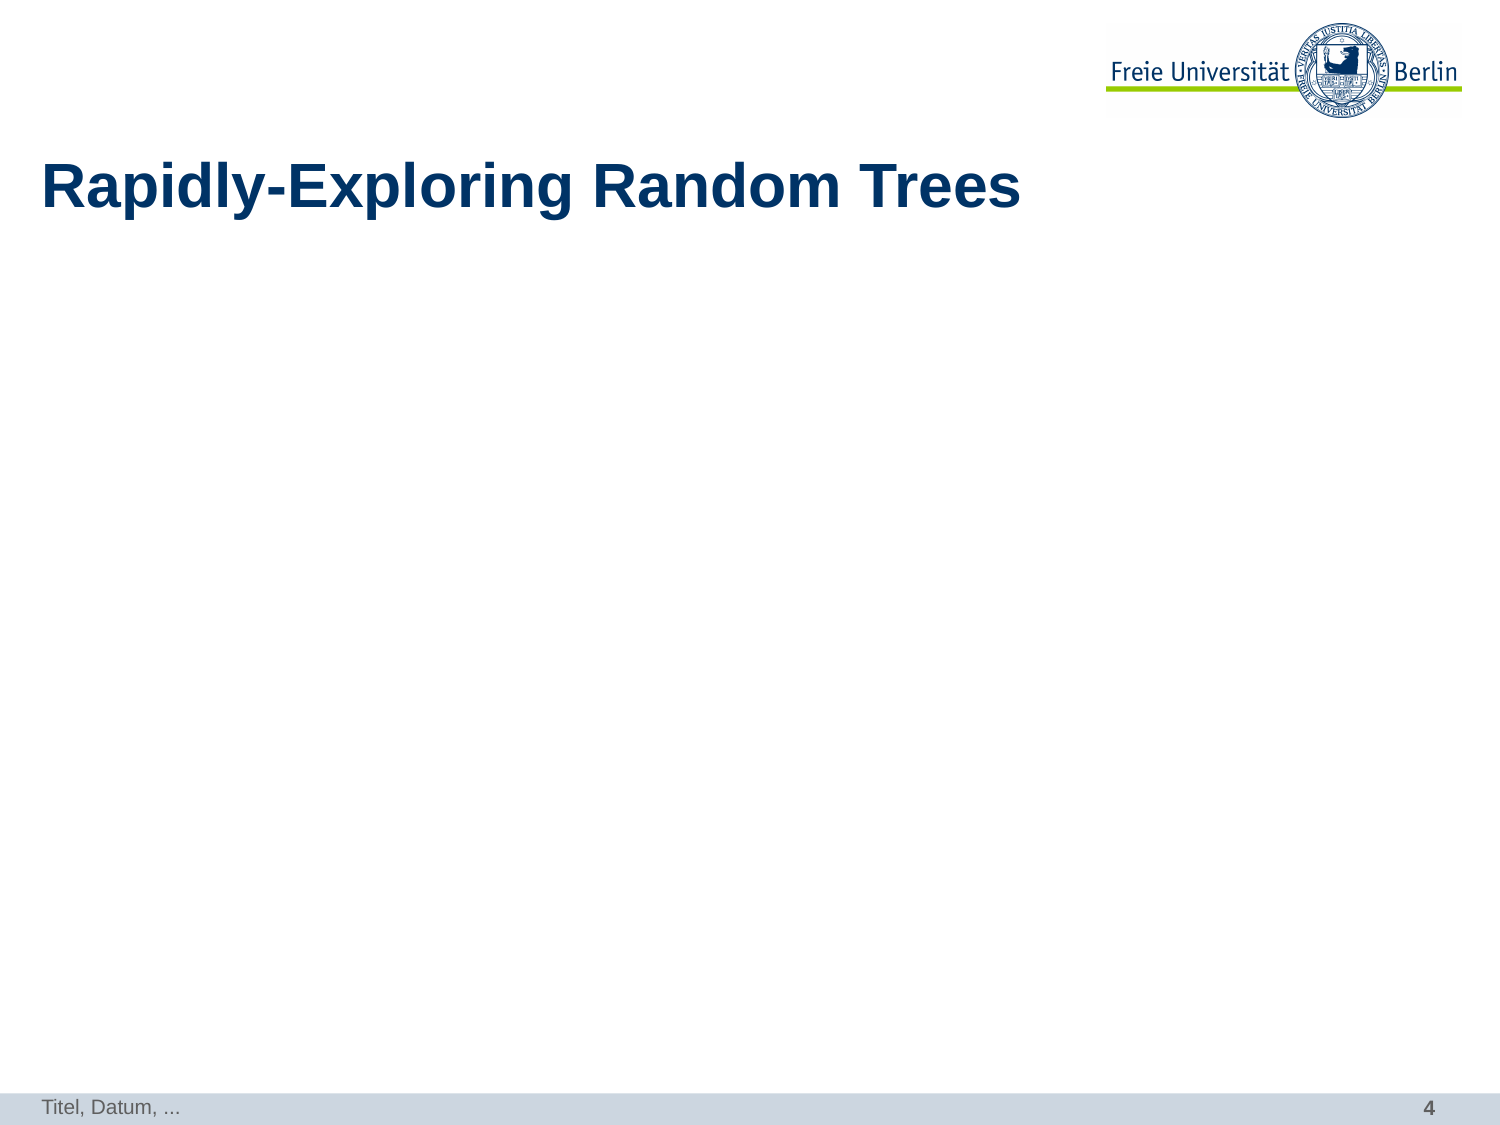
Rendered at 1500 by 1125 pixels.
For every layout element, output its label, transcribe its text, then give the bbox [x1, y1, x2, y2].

title Rapidly-Exploring Random Trees [41, 149, 1460, 222]
picture [1106, 23, 1462, 118]
